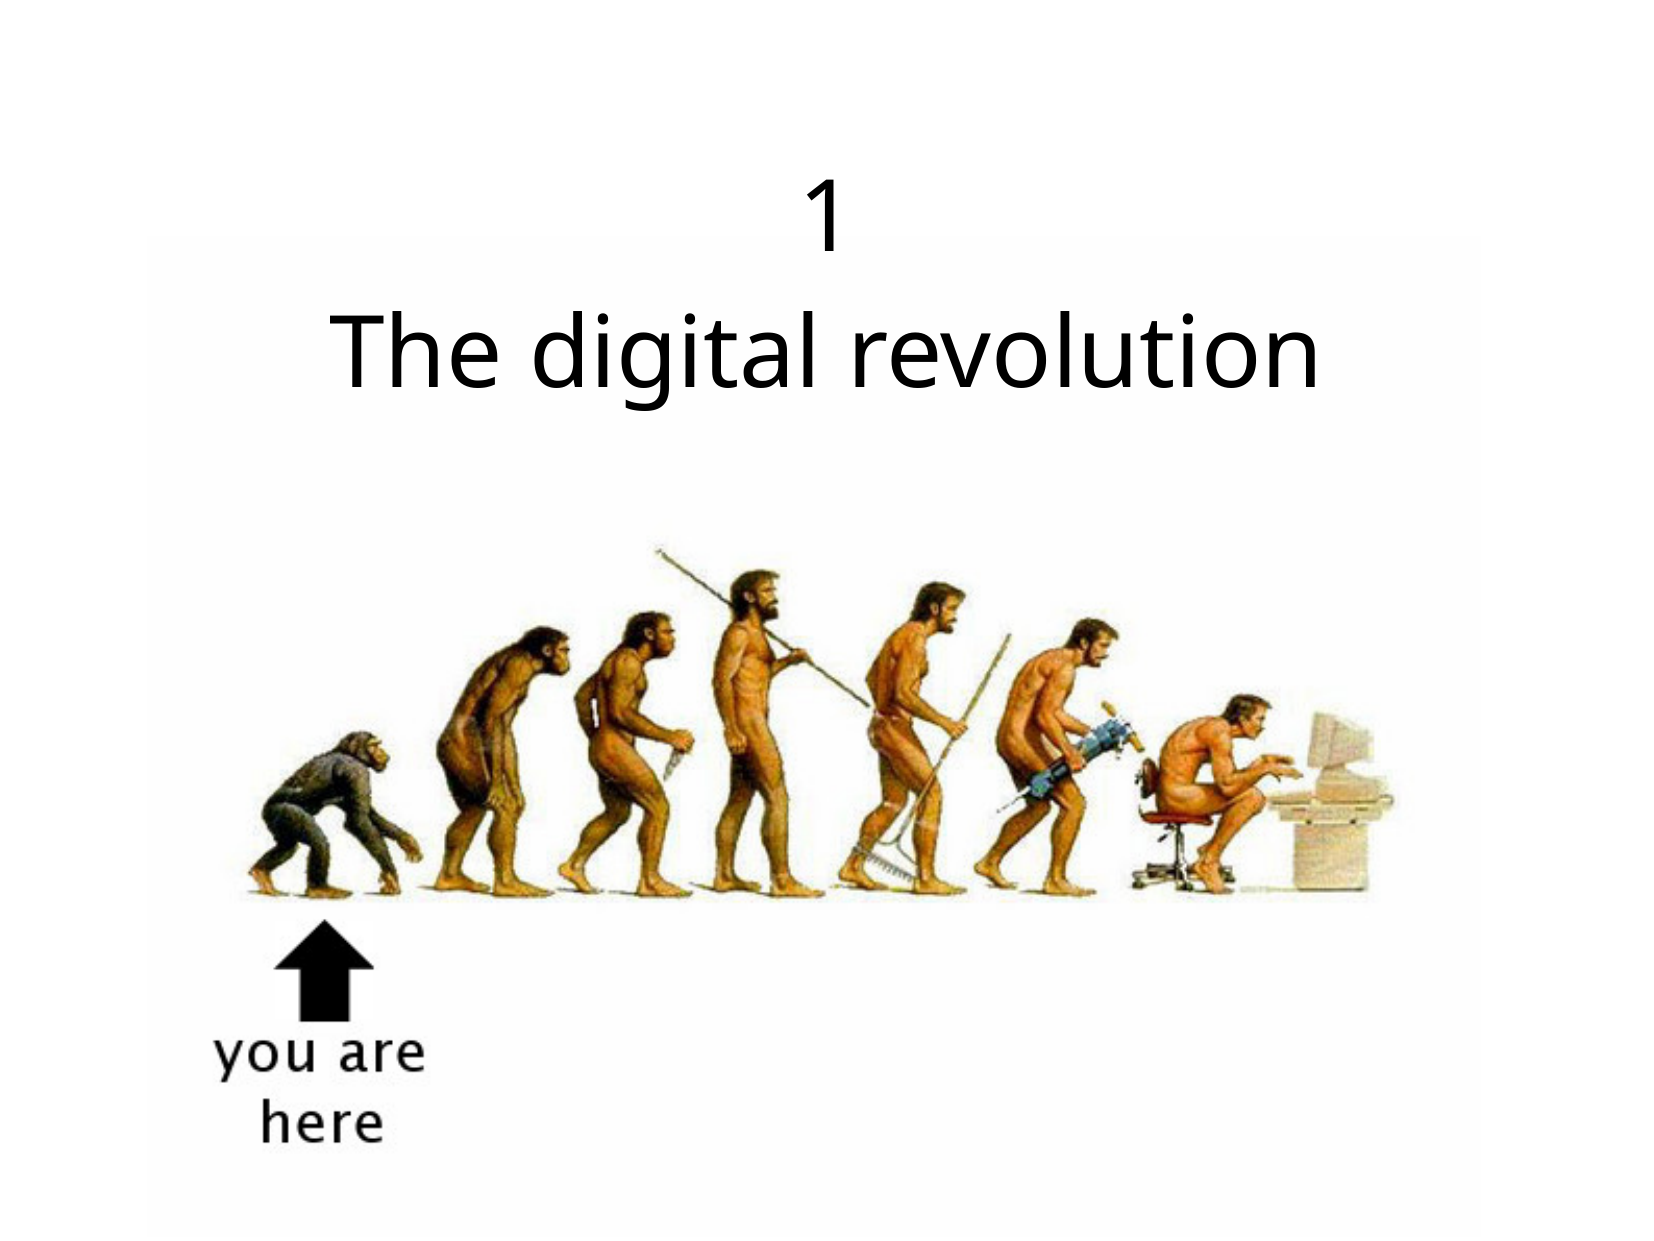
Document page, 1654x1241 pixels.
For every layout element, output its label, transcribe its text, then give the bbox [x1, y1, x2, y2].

subtitle 1 The digital revolution [82, 88, 1571, 473]
picture [147, 473, 1481, 1237]
